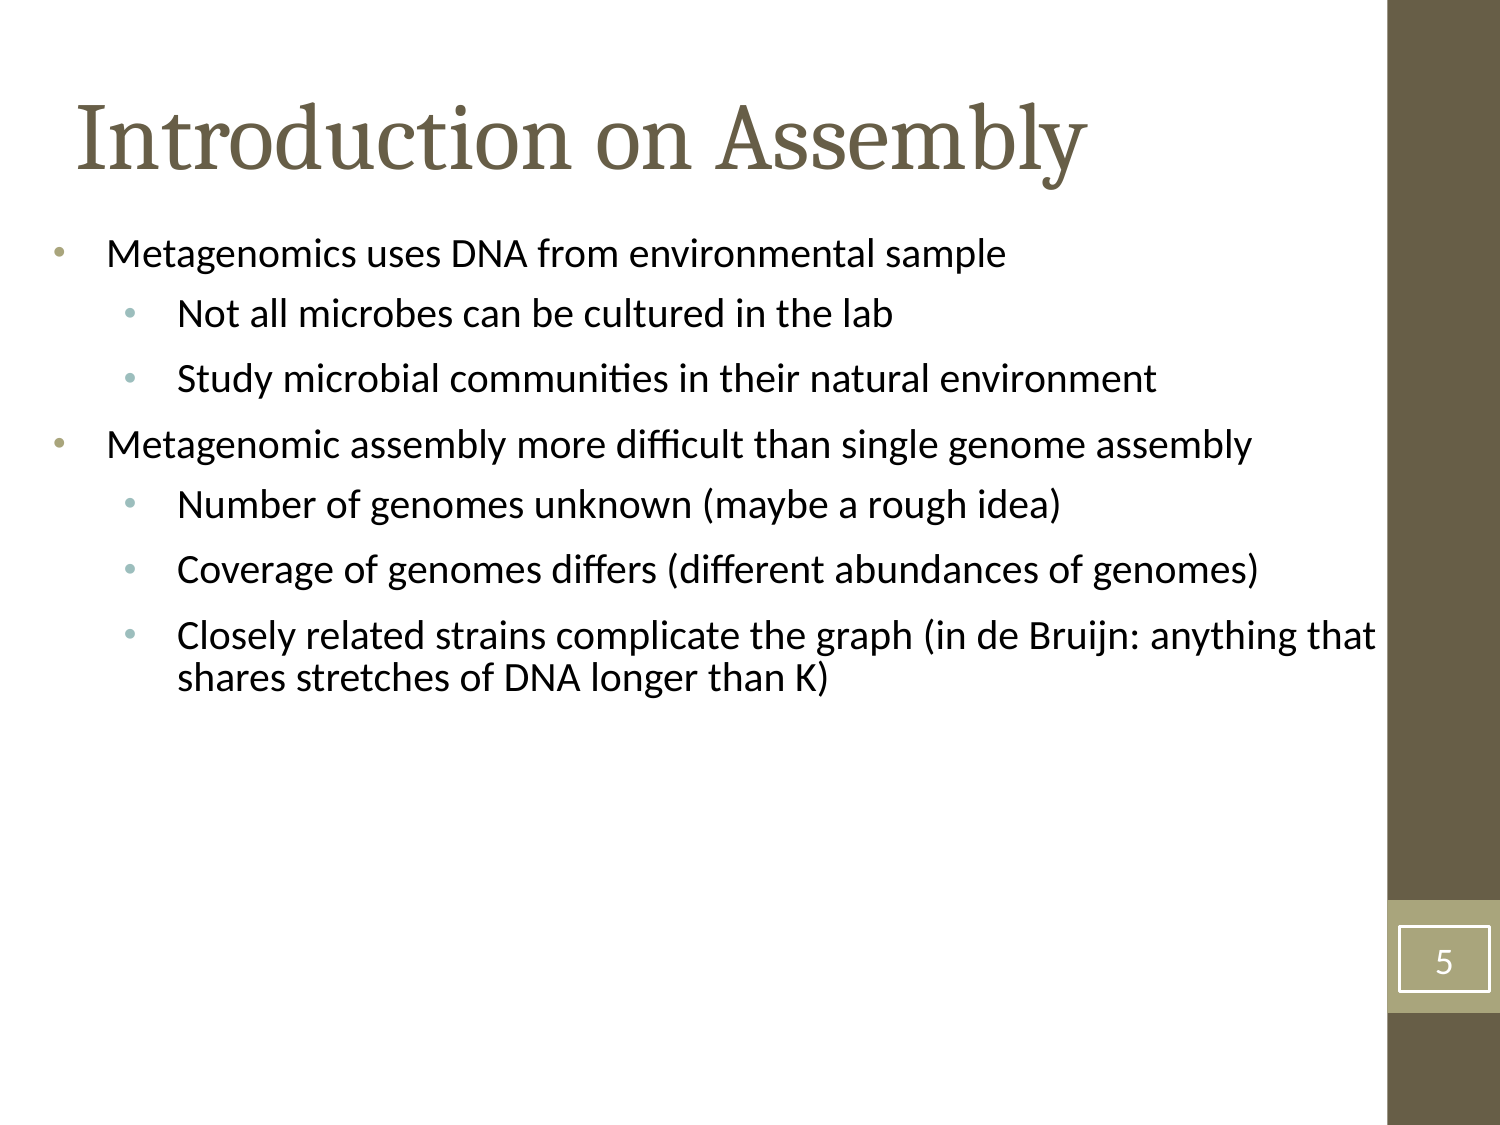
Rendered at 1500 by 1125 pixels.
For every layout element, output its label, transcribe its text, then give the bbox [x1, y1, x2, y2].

title Introduction on Assembly [75, 82, 1326, 195]
list Metagenomics uses DNA from environmental sample Not all microbes can be cultured in the lab Study microbial communities in their natural environment Metagenomic assembly more difficult than single genome assembly Number of genomes unknown (maybe a rough idea) Coverage of genomes differs (different abundances of genomes) Closely related strains complicate the graph (in de Bruijn: anything that shares stretches of DNA longer than K) [35, 236, 1418, 1063]
